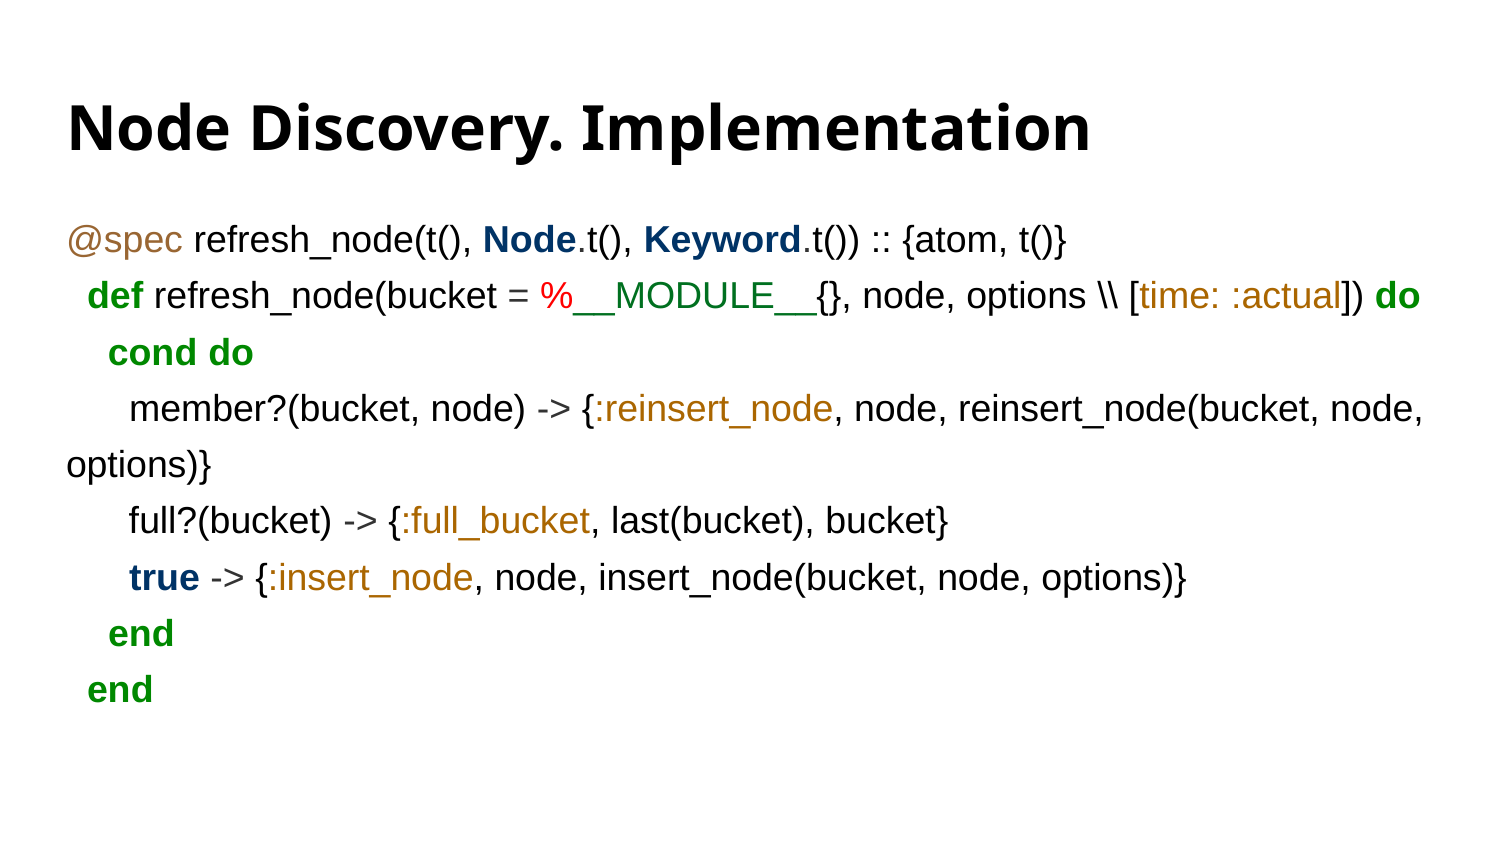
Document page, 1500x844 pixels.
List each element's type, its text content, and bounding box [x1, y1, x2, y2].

title Node Discovery. Implementation [51, 72, 1449, 176]
list @spec refresh_node(t(), Node.t(), Keyword.t()) :: {atom, t()} def refresh_node(bucket = %__MODULE__{}, node, options \\ [time: :actual]) do cond do member?(bucket, node) -> {:reinsert_node, node, reinsert_node(bucket, node, options)} full?(bucket) -> {:full_bucket, last(bucket), bucket} true -> {:insert_node, node, insert_node(bucket, node, options)} end end [51, 189, 1449, 750]
